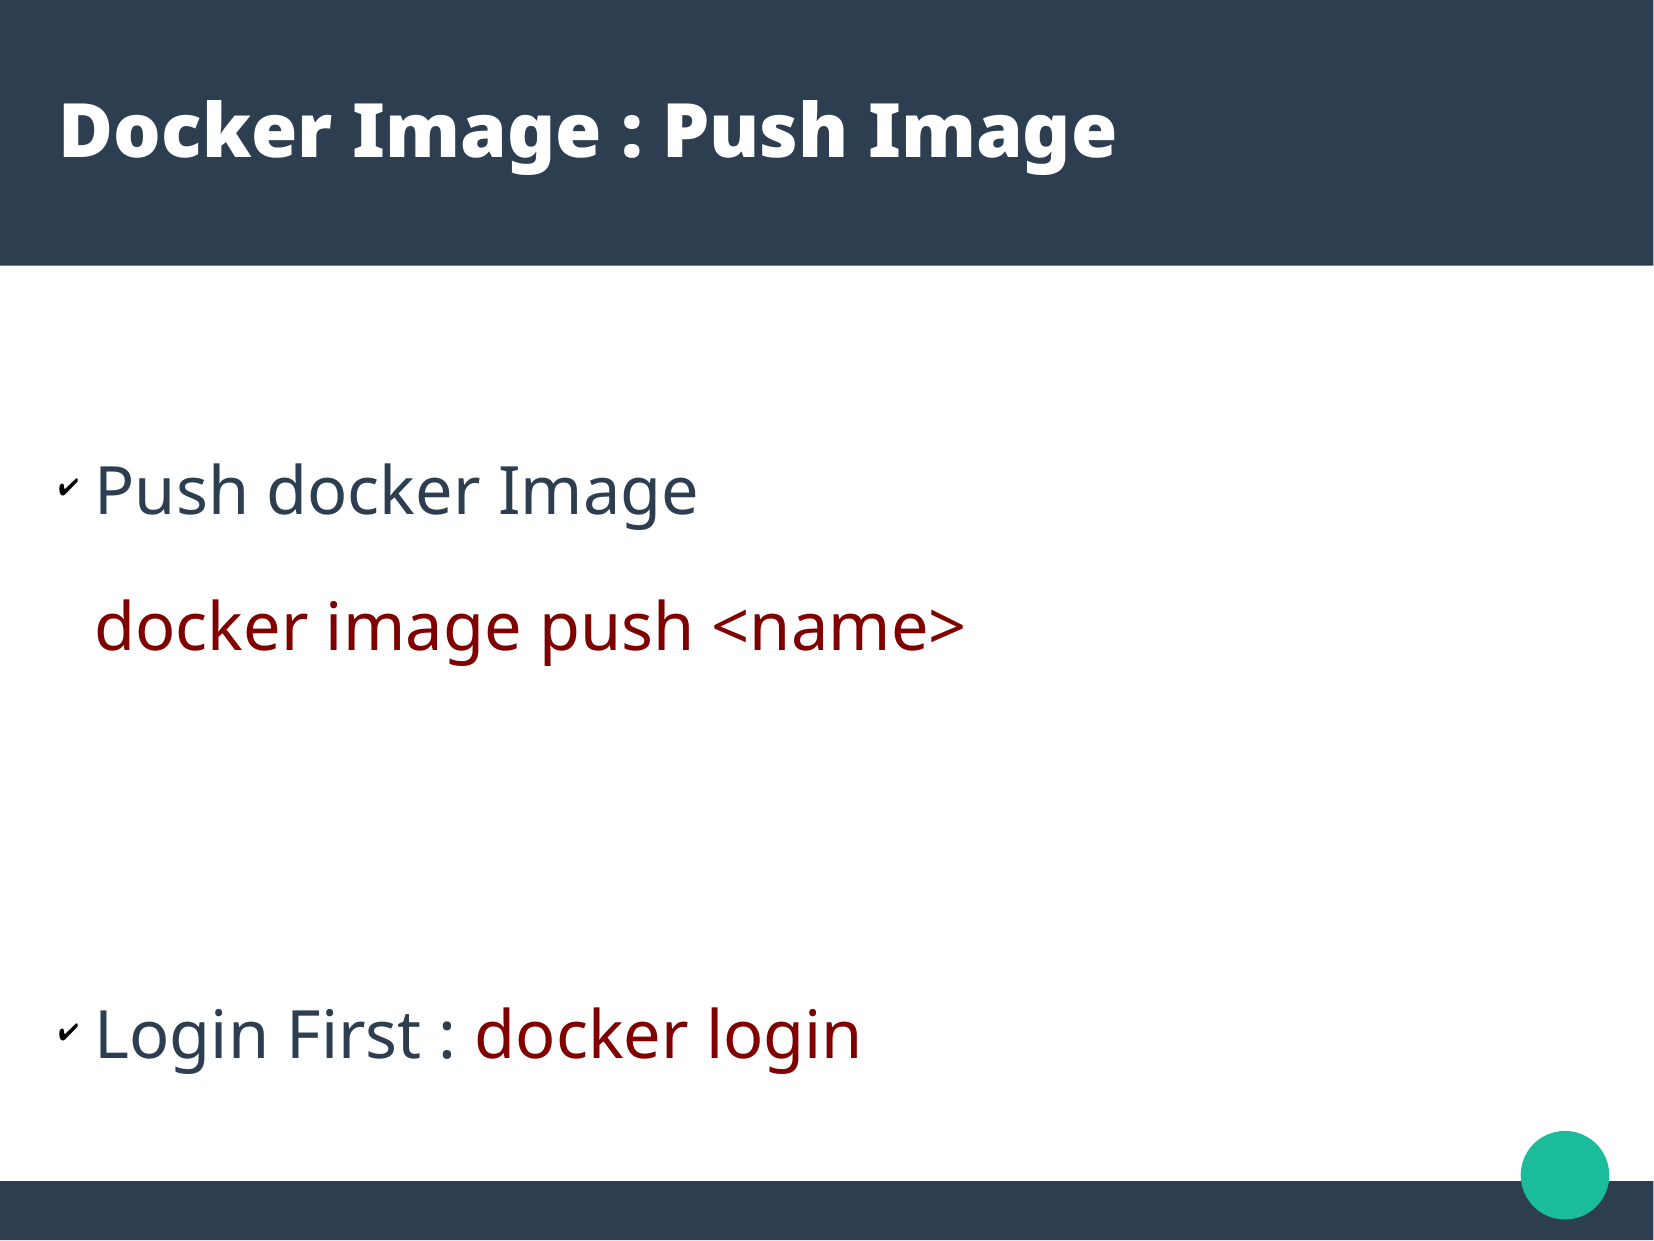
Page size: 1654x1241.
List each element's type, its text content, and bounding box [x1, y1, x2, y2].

title Docker Image : Push Image [59, 40, 1595, 216]
subtitle Push docker Image docker image push <name> Login First : docker login [59, 291, 1595, 1186]
